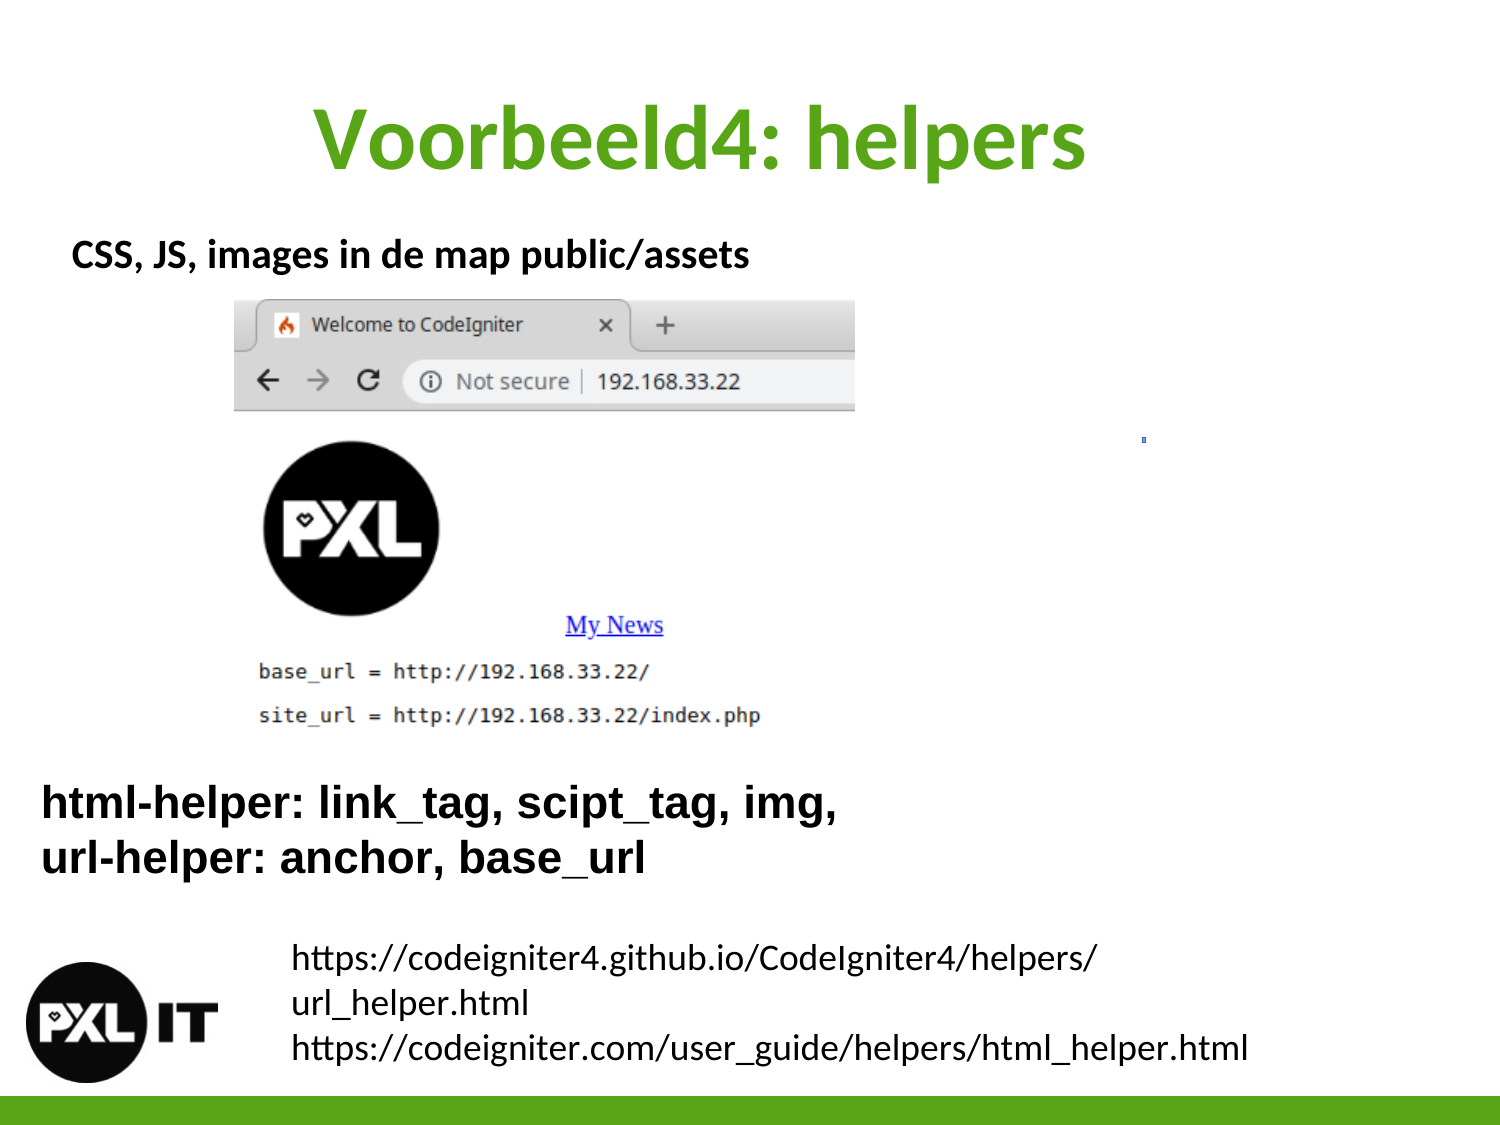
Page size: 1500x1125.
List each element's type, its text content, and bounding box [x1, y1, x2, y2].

picture [234, 299, 855, 761]
text_box Voorbeeld4: helpers [0, 69, 1444, 196]
text_box CSS, JS, images in de map public/assets [57, 221, 1464, 531]
text_box https://codeigniter4.github.io/CodeIgniter4/helpers/url_helper.html https://codeigniter.com/user_guide/helpers/html_helper.html [276, 925, 1345, 1031]
picture [26, 962, 218, 1083]
text_box html-helper: link_tag, scipt_tag, img, url-helper: anchor, base_url [26, 600, 914, 891]
